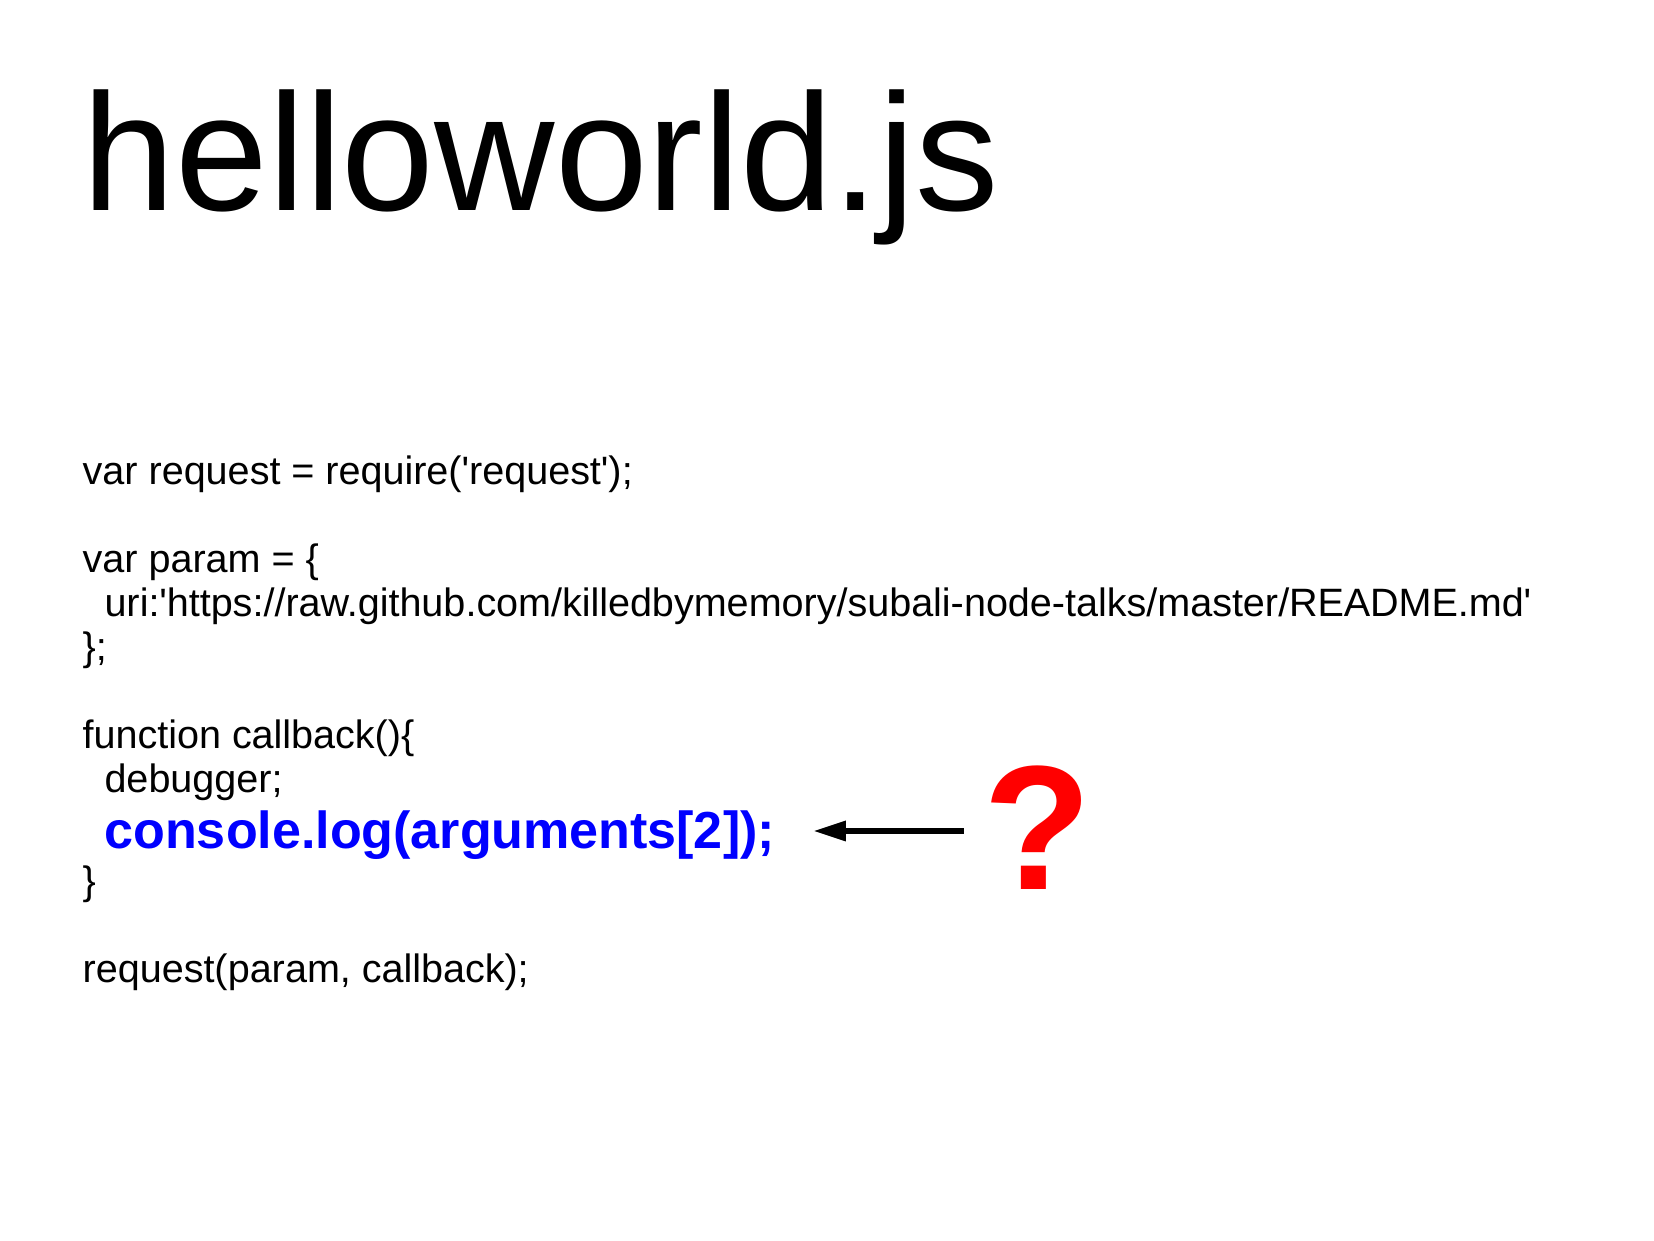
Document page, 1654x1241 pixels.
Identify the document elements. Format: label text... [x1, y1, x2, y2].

subtitle var request = require('request'); var param = { uri:'https://raw.github.com/killedbymemory/subali-node-talks/master/README.md' }; function callback(){ debugger; console.log(arguments[2]); } request(param, callback); [82, 300, 1591, 1141]
title helloworld.js [82, 49, 1571, 257]
text_box ? [968, 722, 1106, 935]
